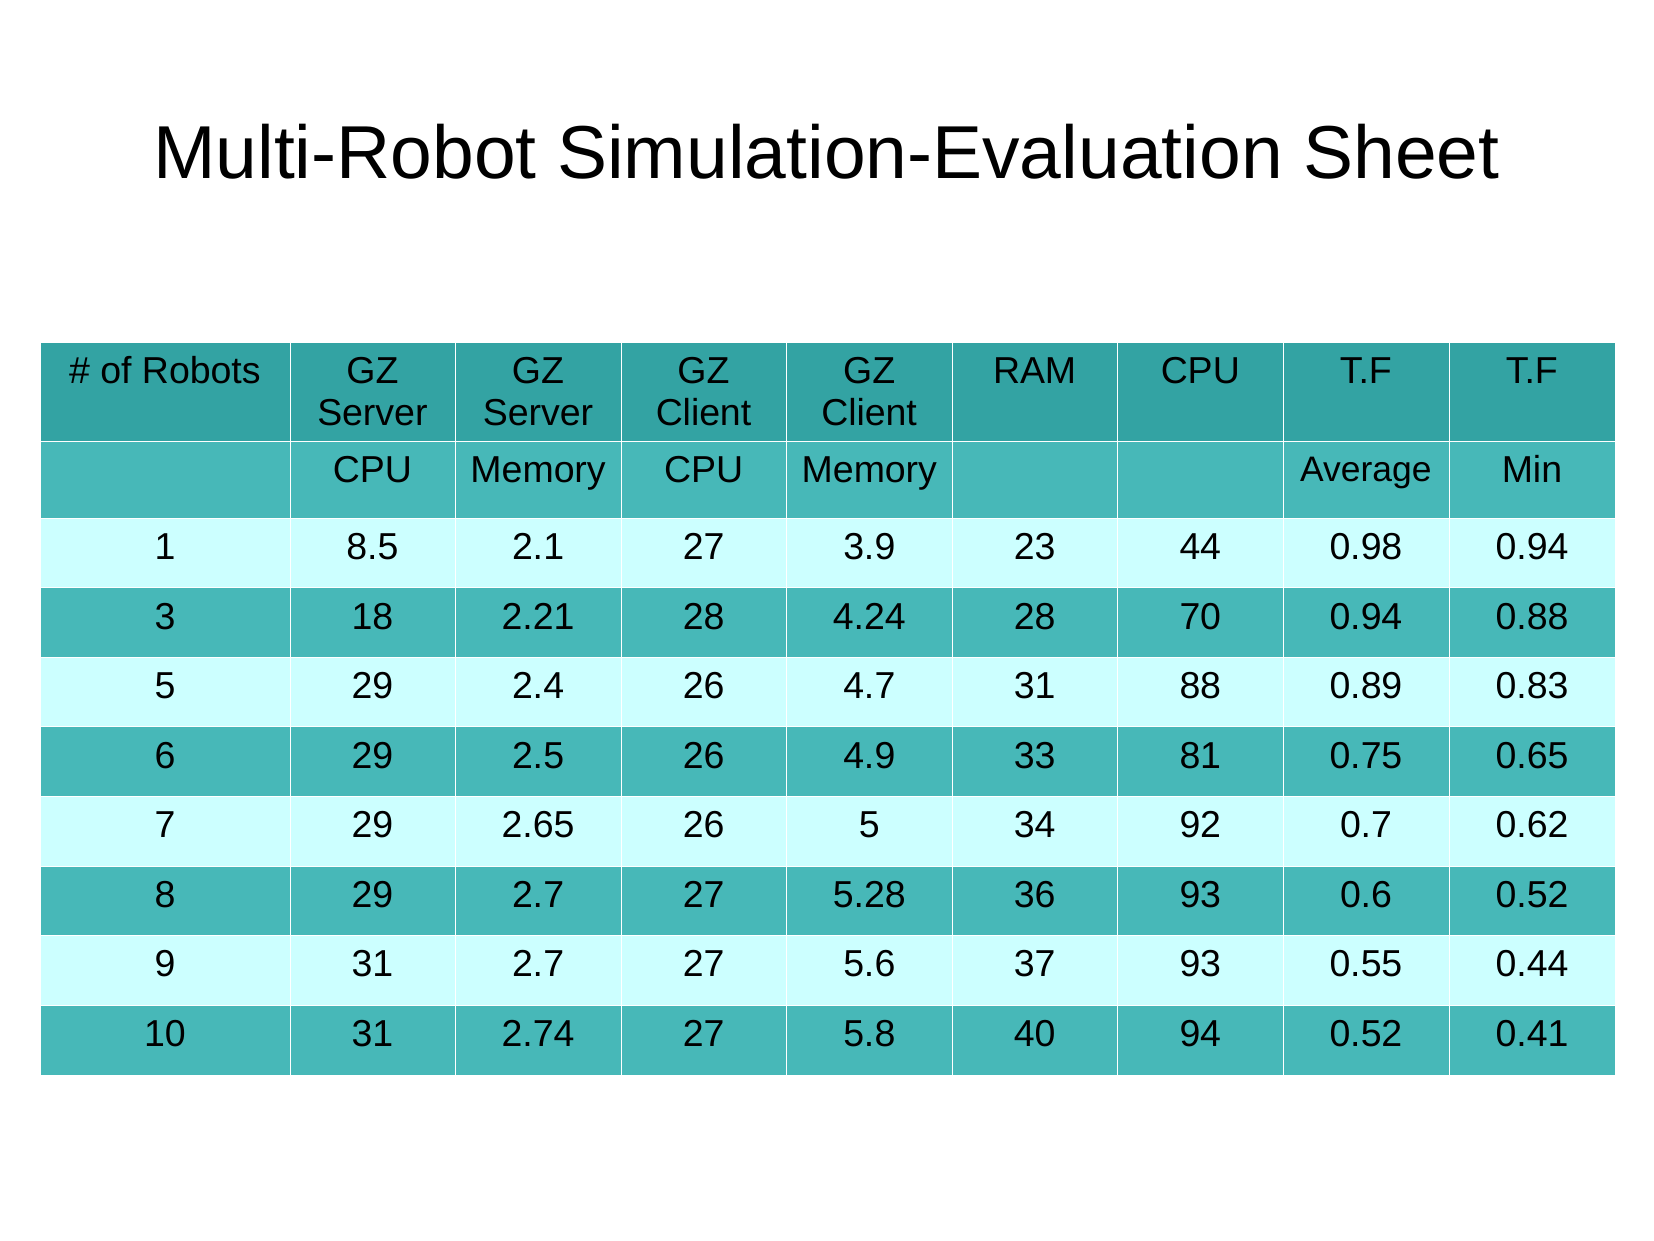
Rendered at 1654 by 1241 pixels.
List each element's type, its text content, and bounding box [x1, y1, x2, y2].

table_cell [1118, 442, 1283, 518]
table_cell 6 [41, 727, 290, 796]
table_header GZ Server [291, 343, 455, 441]
table_cell 94 [1118, 1006, 1283, 1075]
table_cell 1 [41, 519, 290, 587]
table_cell 44 [1118, 519, 1283, 587]
table_cell 0.52 [1450, 867, 1615, 935]
table_cell 0.55 [1284, 936, 1449, 1005]
table_cell 5.6 [787, 936, 952, 1005]
table_cell 40 [953, 1006, 1117, 1075]
table_cell 4.7 [787, 658, 952, 726]
table_cell 31 [291, 1006, 455, 1075]
table_cell Memory [456, 442, 621, 518]
table_cell 0.6 [1284, 867, 1449, 935]
table_header RAM [953, 343, 1117, 441]
table_cell 8 [41, 867, 290, 935]
table_header # of Robots [41, 343, 290, 441]
table_cell 26 [622, 727, 786, 796]
table_header GZ Client [622, 343, 786, 441]
table_cell 29 [291, 797, 455, 866]
title Multi-Robot Simulation-Evaluation Sheet [82, 49, 1571, 257]
table_cell 7 [41, 797, 290, 866]
table_cell [41, 442, 290, 518]
table_cell 31 [953, 658, 1117, 726]
table_cell 2.5 [456, 727, 621, 796]
table_cell 0.44 [1450, 936, 1615, 1005]
table_cell 0.94 [1284, 588, 1449, 657]
table_cell 28 [622, 588, 786, 657]
table_cell 5.8 [787, 1006, 952, 1075]
table_cell 8.5 [291, 519, 455, 587]
table_header GZ Server [456, 343, 621, 441]
table_cell 0.62 [1450, 797, 1615, 866]
table_cell 26 [622, 797, 786, 866]
table_cell Memory [787, 442, 952, 518]
table_cell 0.41 [1450, 1006, 1615, 1075]
table_cell [953, 442, 1117, 518]
table_cell 5.28 [787, 867, 952, 935]
table_cell 36 [953, 867, 1117, 935]
table_cell 2.74 [456, 1006, 621, 1075]
table_cell 33 [953, 727, 1117, 796]
table_cell 3.9 [787, 519, 952, 587]
table_cell 31 [291, 936, 455, 1005]
table_cell 2.7 [456, 867, 621, 935]
table_cell 93 [1118, 867, 1283, 935]
table_cell 29 [291, 867, 455, 935]
table_cell Average [1284, 442, 1449, 518]
table_cell 9 [41, 936, 290, 1005]
table_cell 26 [622, 658, 786, 726]
table_cell 5 [787, 797, 952, 866]
table_cell CPU [291, 442, 455, 518]
table_cell 0.7 [1284, 797, 1449, 866]
table_cell 28 [953, 588, 1117, 657]
table_cell 2.21 [456, 588, 621, 657]
table_cell 0.94 [1450, 519, 1615, 587]
table_cell 27 [622, 936, 786, 1005]
table_cell 5 [41, 658, 290, 726]
table_cell 0.88 [1450, 588, 1615, 657]
table_cell 2.7 [456, 936, 621, 1005]
table_header T.F [1284, 343, 1449, 441]
table_cell CPU [622, 442, 786, 518]
table_cell 2.4 [456, 658, 621, 726]
table_header CPU [1118, 343, 1283, 441]
table_cell 81 [1118, 727, 1283, 796]
table_cell 2.65 [456, 797, 621, 866]
table_cell 10 [41, 1006, 290, 1075]
table_cell 0.75 [1284, 727, 1449, 796]
table_cell 0.89 [1284, 658, 1449, 726]
table_cell 34 [953, 797, 1117, 866]
table_cell 3 [41, 588, 290, 657]
table_cell 70 [1118, 588, 1283, 657]
table_cell 29 [291, 727, 455, 796]
table_cell 23 [953, 519, 1117, 587]
table_cell 0.98 [1284, 519, 1449, 587]
table_cell 27 [622, 1006, 786, 1075]
table_cell 0.83 [1450, 658, 1615, 726]
table_cell Min [1450, 442, 1615, 518]
table_cell 37 [953, 936, 1117, 1005]
table_cell 29 [291, 658, 455, 726]
table_cell 0.52 [1284, 1006, 1449, 1075]
table_cell 27 [622, 519, 786, 587]
table_cell 92 [1118, 797, 1283, 866]
table_cell 4.9 [787, 727, 952, 796]
table_cell 93 [1118, 936, 1283, 1005]
table_header T.F [1450, 343, 1615, 441]
table_cell 27 [622, 867, 786, 935]
table_cell 2.1 [456, 519, 621, 587]
table_header GZ Client [787, 343, 952, 441]
table_cell 18 [291, 588, 455, 657]
table_cell 4.24 [787, 588, 952, 657]
table_cell 88 [1118, 658, 1283, 726]
table_cell 0.65 [1450, 727, 1615, 796]
